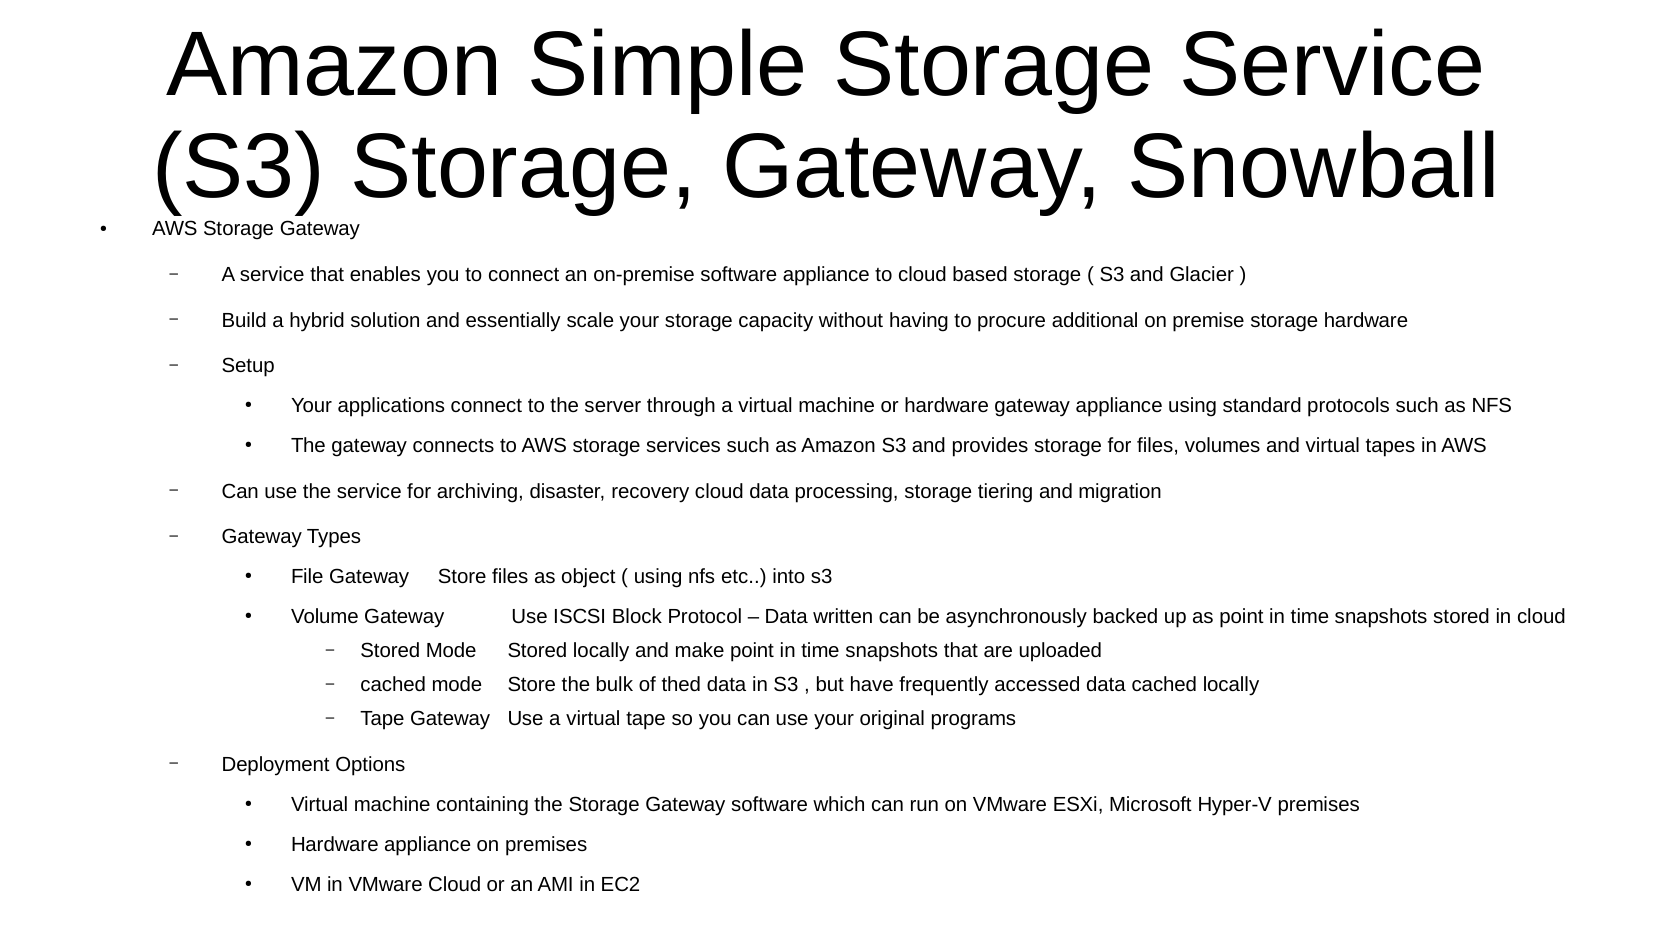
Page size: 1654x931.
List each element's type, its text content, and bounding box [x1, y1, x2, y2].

list AWS Storage Gateway A service that enables you to connect an on-premise software appliance to cloud based storage ( S3 and Glacier ) Build a hybrid solution and essentially scale your storage capacity without having to procure additional on premise storage hardware Setup Your applications connect to the server through a virtual machine or hardware gateway appliance using standard protocols such as NFS The gateway connects to AWS storage services such as Amazon S3 and provides storage for files, volumes and virtual tapes in AWS Can use the service for archiving, disaster, recovery cloud data processing, storage tiering and migration Gateway Types File Gateway Store files as object ( using nfs etc..) into s3 Volume Gateway Use ISCSI Block Protocol – Data written can be asynchronously backed up as point in time snapshots stored in cloud Stored Mode Stored locally and make point in time snapshots that are uploaded cached mode Store the bulk of thed data in S3 , but have frequently accessed data cached locally Tape Gateway Use a virtual tape so you can use your original programs Deployment Options Virtual machine containing the Storage Gateway software which can run on VMware ESXi, Microsoft Hyper-V premises Hardware appliance on premises VM in VMware Cloud or an AMI in EC2 [82, 217, 1636, 901]
title Amazon Simple Storage Service (S3) Storage, Gateway, Snowball [82, 12, 1571, 217]
